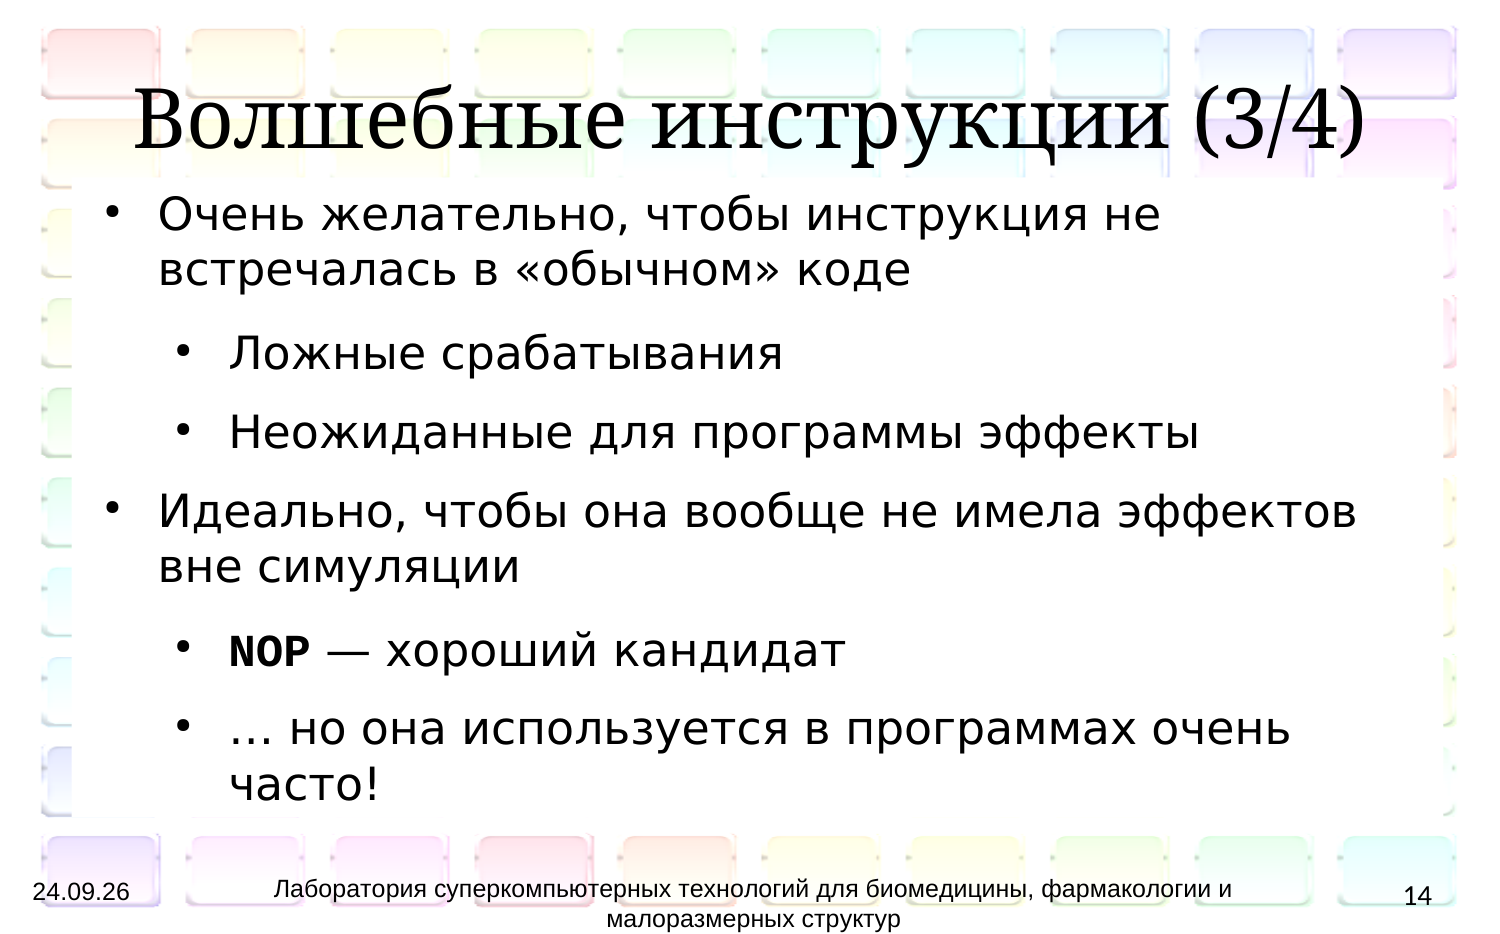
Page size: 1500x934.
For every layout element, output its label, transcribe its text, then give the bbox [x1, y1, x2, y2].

text_box Лаборатория суперкомпьютерных технологий для биомедицины, фармакологии и малоразмерных структур [171, 864, 1338, 915]
picture [0, 0, 1500, 934]
list Очень желательно, чтобы инструкция не встречалась в «обычном» коде Ложные срабатывания Неожиданные для программы эффекты Идеально, чтобы она вообще не имела эффектов вне симуляции NOP — хороший кандидат … но она используется в программах очень часто! [71, 177, 1444, 818]
text_box <номер> [1387, 868, 1473, 918]
title Волшебные инструкции (3/4) [75, 37, 1426, 177]
text_box 11.03.12 [17, 868, 184, 918]
